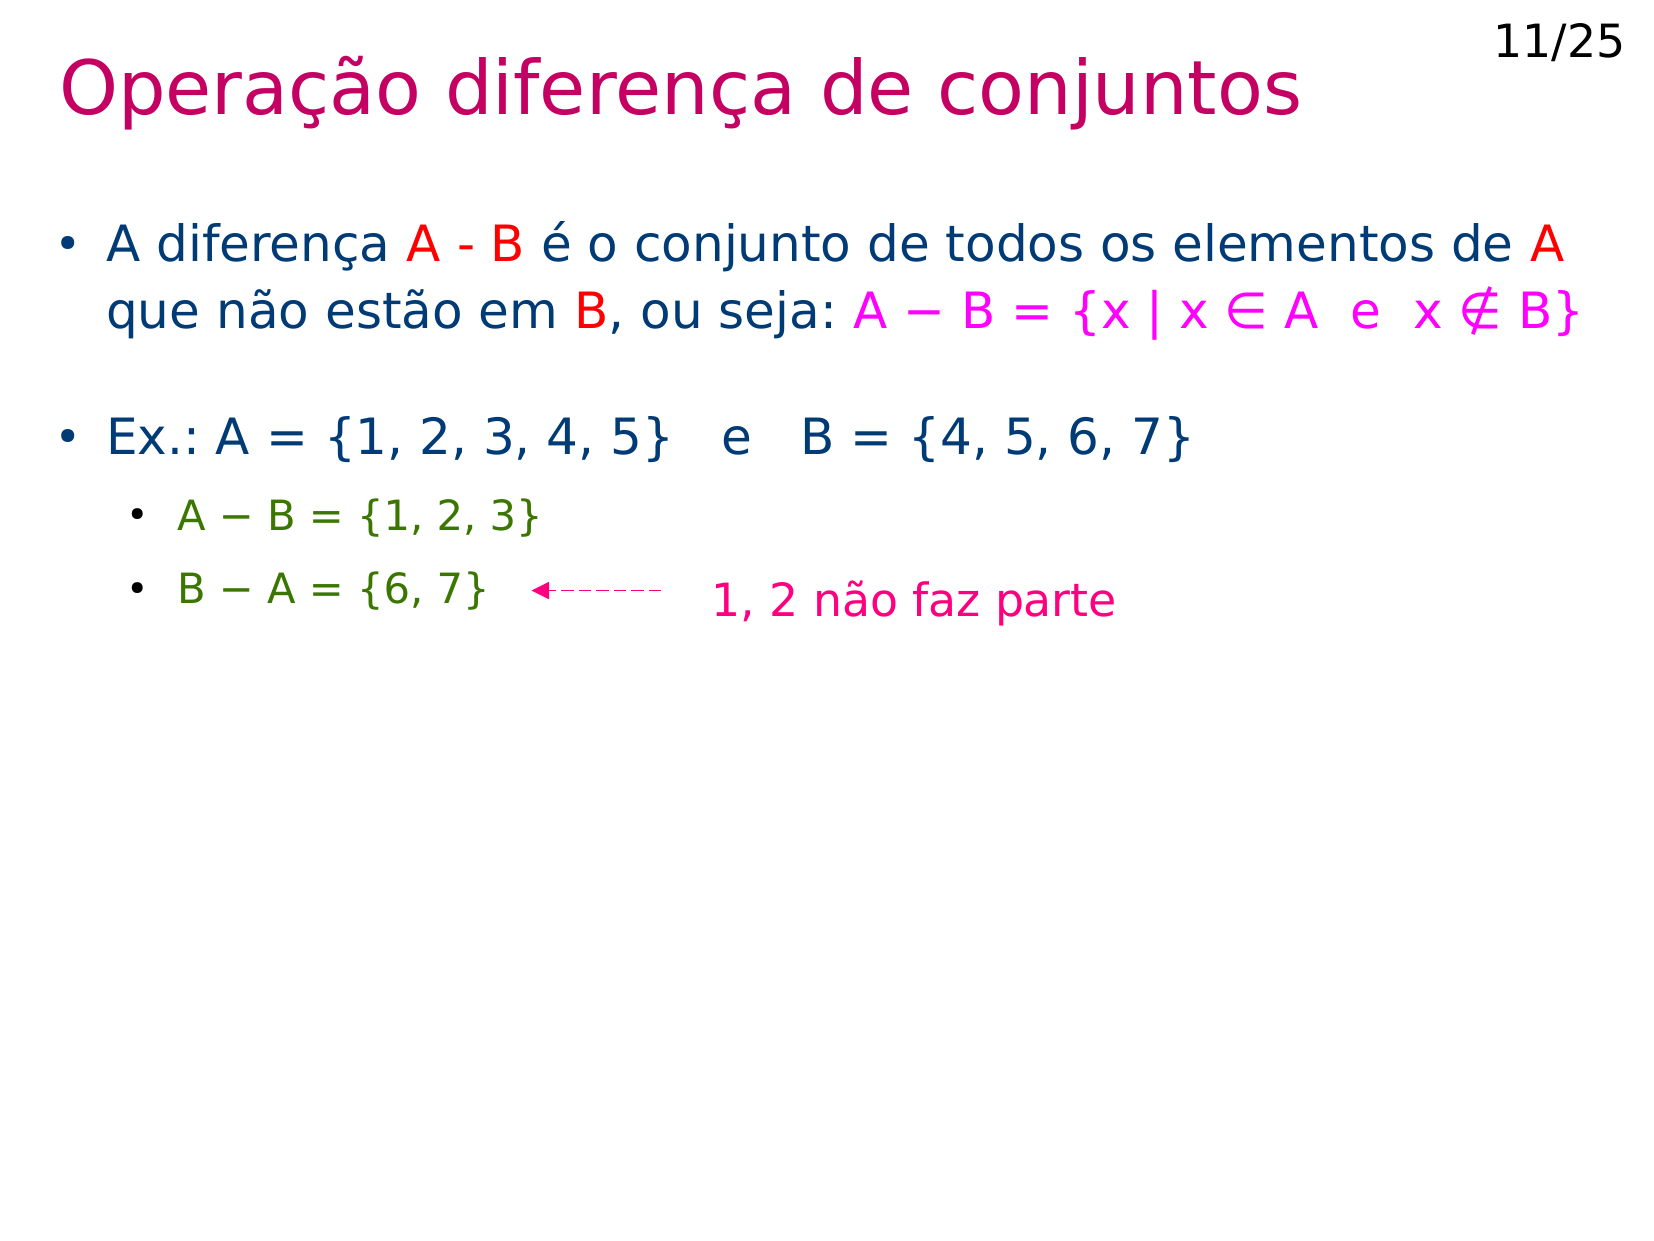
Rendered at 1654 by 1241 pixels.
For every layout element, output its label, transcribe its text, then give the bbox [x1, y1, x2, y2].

title Operação diferença de conjuntos [59, 29, 1595, 148]
list A diferença A - B é o conjunto de todos os elementos de A que não estão em B, ou seja: A − B = {x | x ∈ A e x ∉ B} Ex.: A = {1, 2, 3, 4, 5} e B = {4, 5, 6, 7} A − B = {1, 2, 3} B − A = {6, 7} [59, 206, 1625, 1211]
text_box 1, 2 não faz parte [696, 566, 1288, 636]
